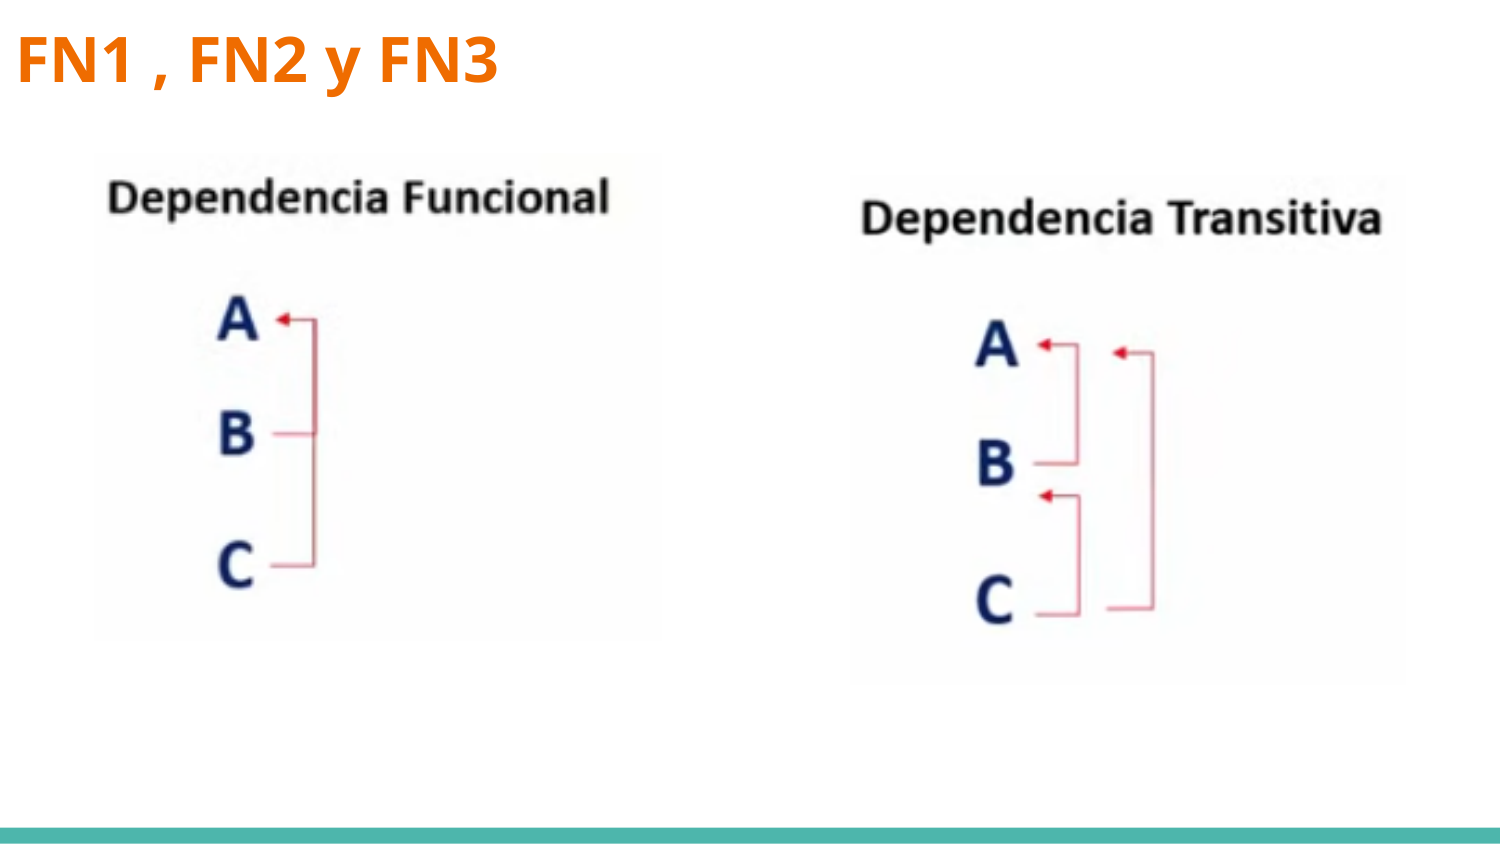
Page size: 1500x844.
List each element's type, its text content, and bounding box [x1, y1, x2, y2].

picture [850, 175, 1406, 686]
picture [94, 153, 662, 641]
title FN1 , FN2 y FN3 [0, 0, 1398, 116]
